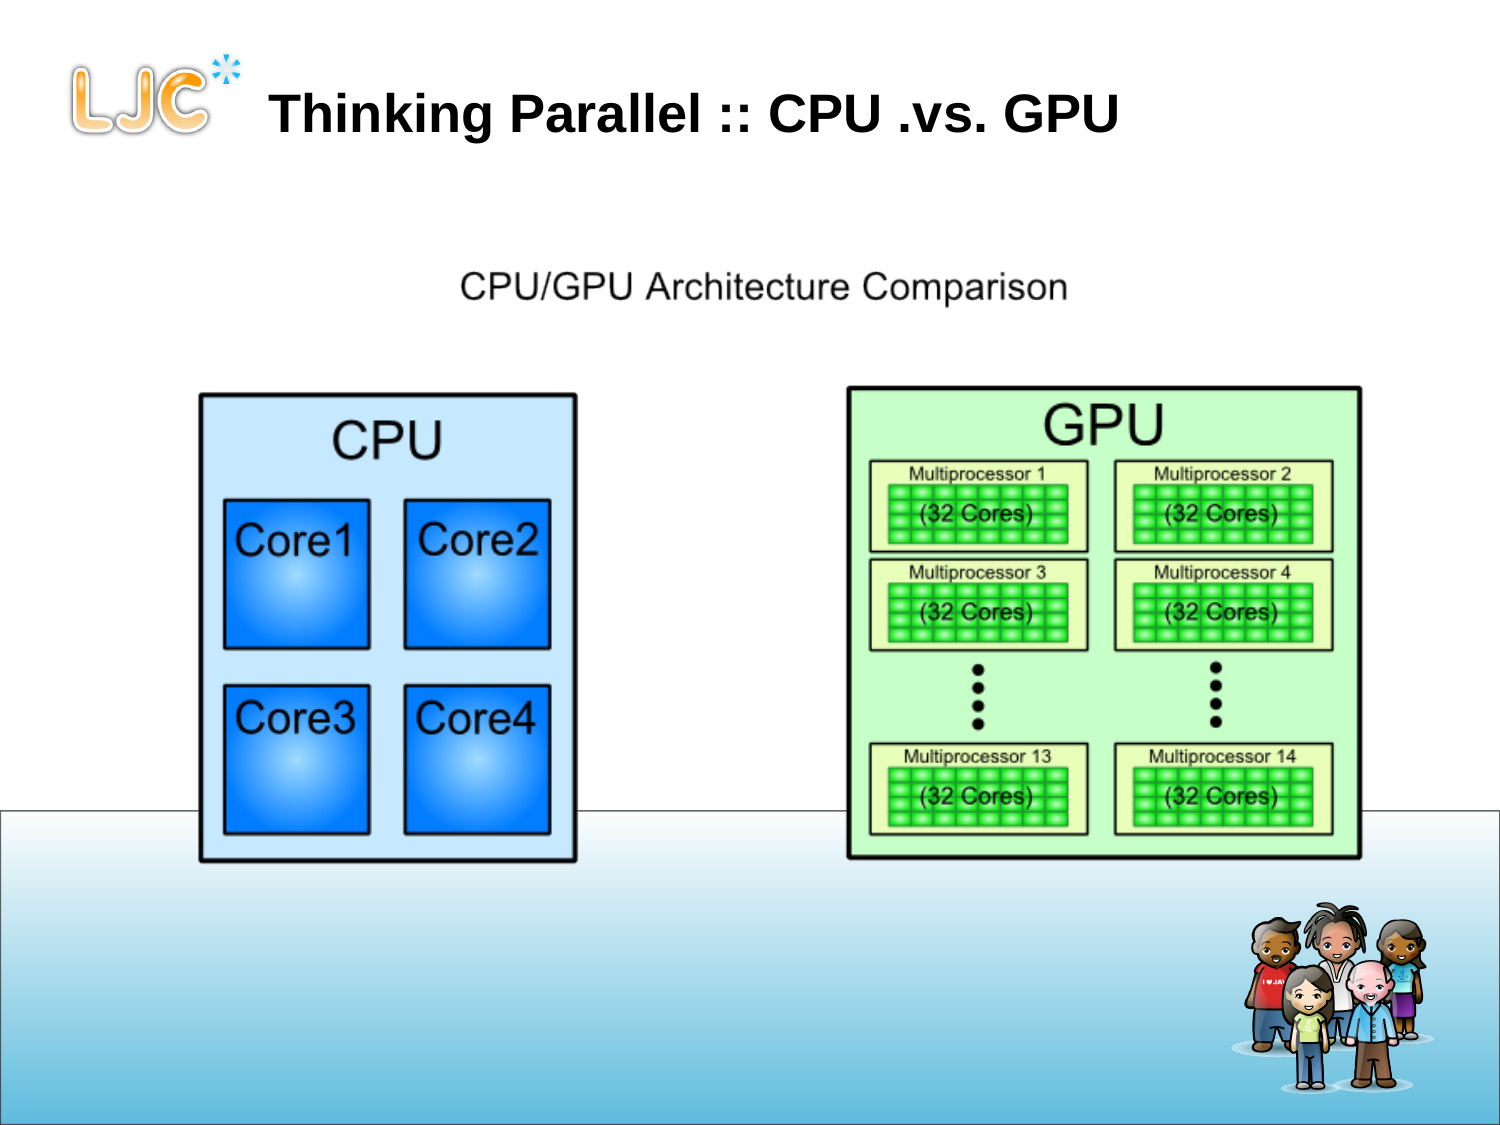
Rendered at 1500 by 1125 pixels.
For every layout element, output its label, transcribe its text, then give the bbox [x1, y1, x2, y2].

picture [90, 232, 1458, 1100]
picture [53, 43, 254, 143]
title Thinking Parallel :: CPU .vs. GPU [253, 45, 1425, 176]
